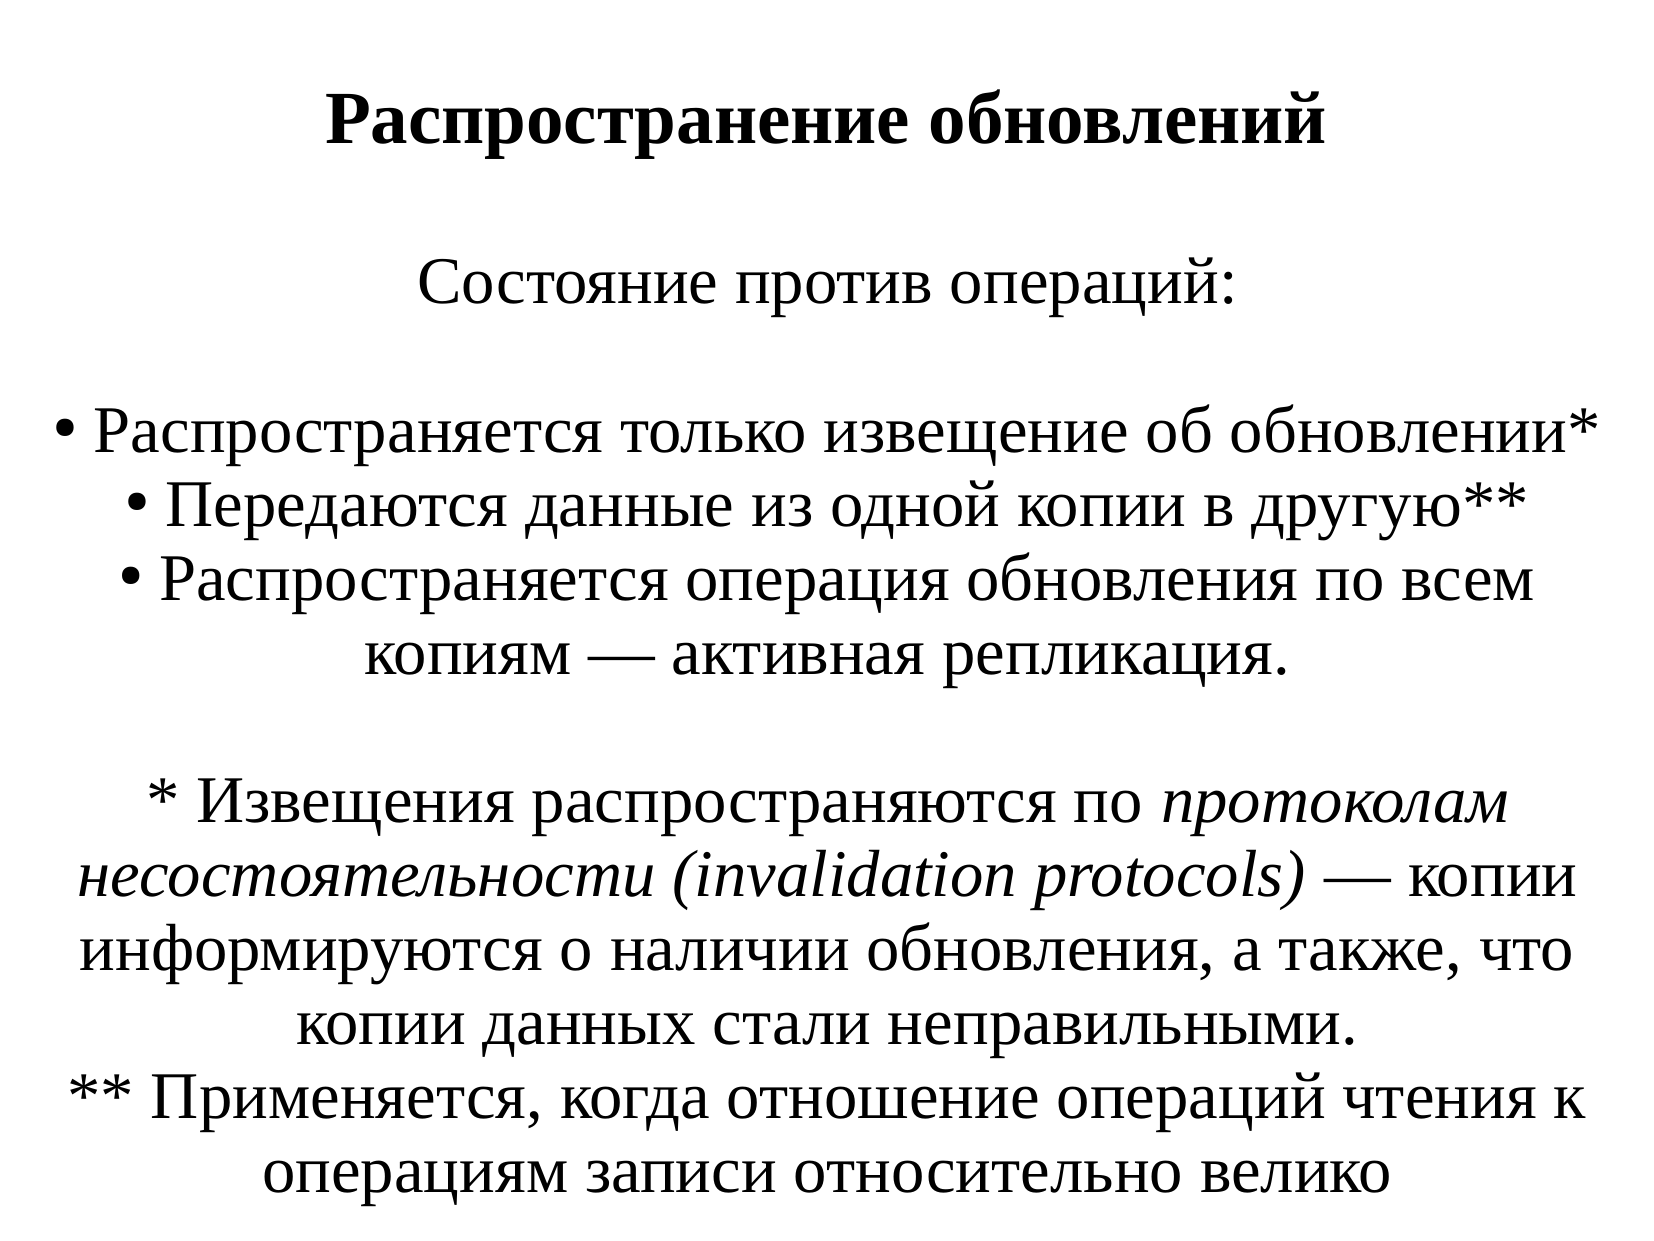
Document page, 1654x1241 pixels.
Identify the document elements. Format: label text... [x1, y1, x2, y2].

title Распространение обновлений [30, 27, 1624, 210]
subtitle Состояние против операций: Распространяется только извещение об обновлении* Передаются данные из одной копии в другую** Распространяется операция обновления по всем копиям — активная репликация. * Извещения распространяются по протоколам несостоятельности (invalidation protocols) — копии информируются о наличии обновления, а также, что копии данных стали неправильными. ** Применяется, когда отношение операций чтения к операциям записи относительно велико [30, 236, 1626, 1215]
